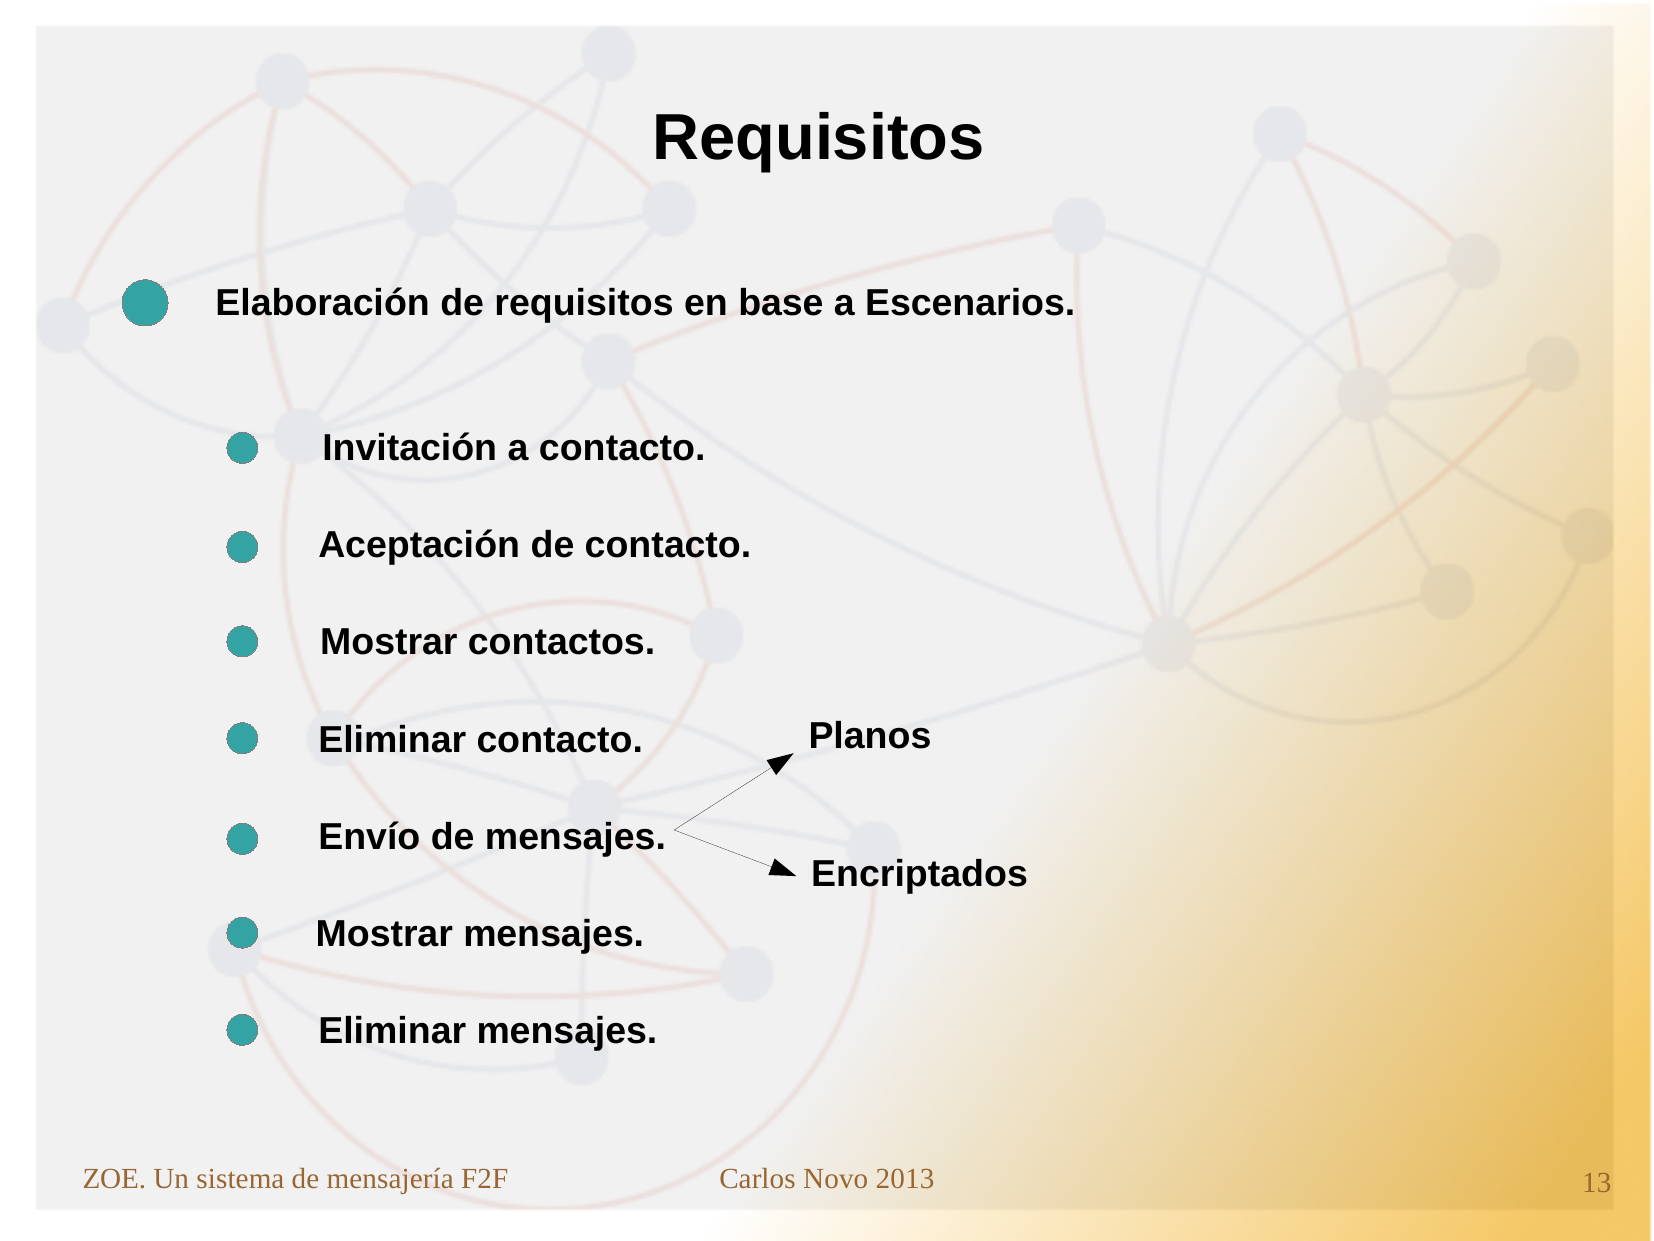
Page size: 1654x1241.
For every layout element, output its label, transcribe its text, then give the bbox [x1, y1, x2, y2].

picture [0, 0, 1654, 1241]
text_box [122, 279, 169, 326]
text_box Envío de mensajes. [303, 807, 689, 867]
text_box [226, 1014, 258, 1046]
text_box Mostrar contactos. [305, 613, 678, 672]
text_box Encriptados [796, 845, 1048, 904]
text_box [226, 823, 258, 855]
text_box Eliminar mensajes. [303, 1002, 680, 1061]
text_box Mostrar mensajes. [300, 905, 666, 964]
text_box Eliminar contacto. [303, 710, 666, 770]
text_box [226, 432, 258, 464]
text_box [226, 722, 258, 754]
subtitle Requisitos [91, 92, 1547, 182]
text_box [226, 917, 258, 949]
text_box Invitación a contacto. [307, 419, 729, 478]
text_box Aceptación de contacto. [303, 516, 776, 575]
text_box [226, 531, 258, 563]
text_box Planos [793, 707, 950, 766]
text_box Elaboración de requisitos en base a Escenarios. [200, 273, 1108, 333]
text_box [226, 625, 258, 657]
